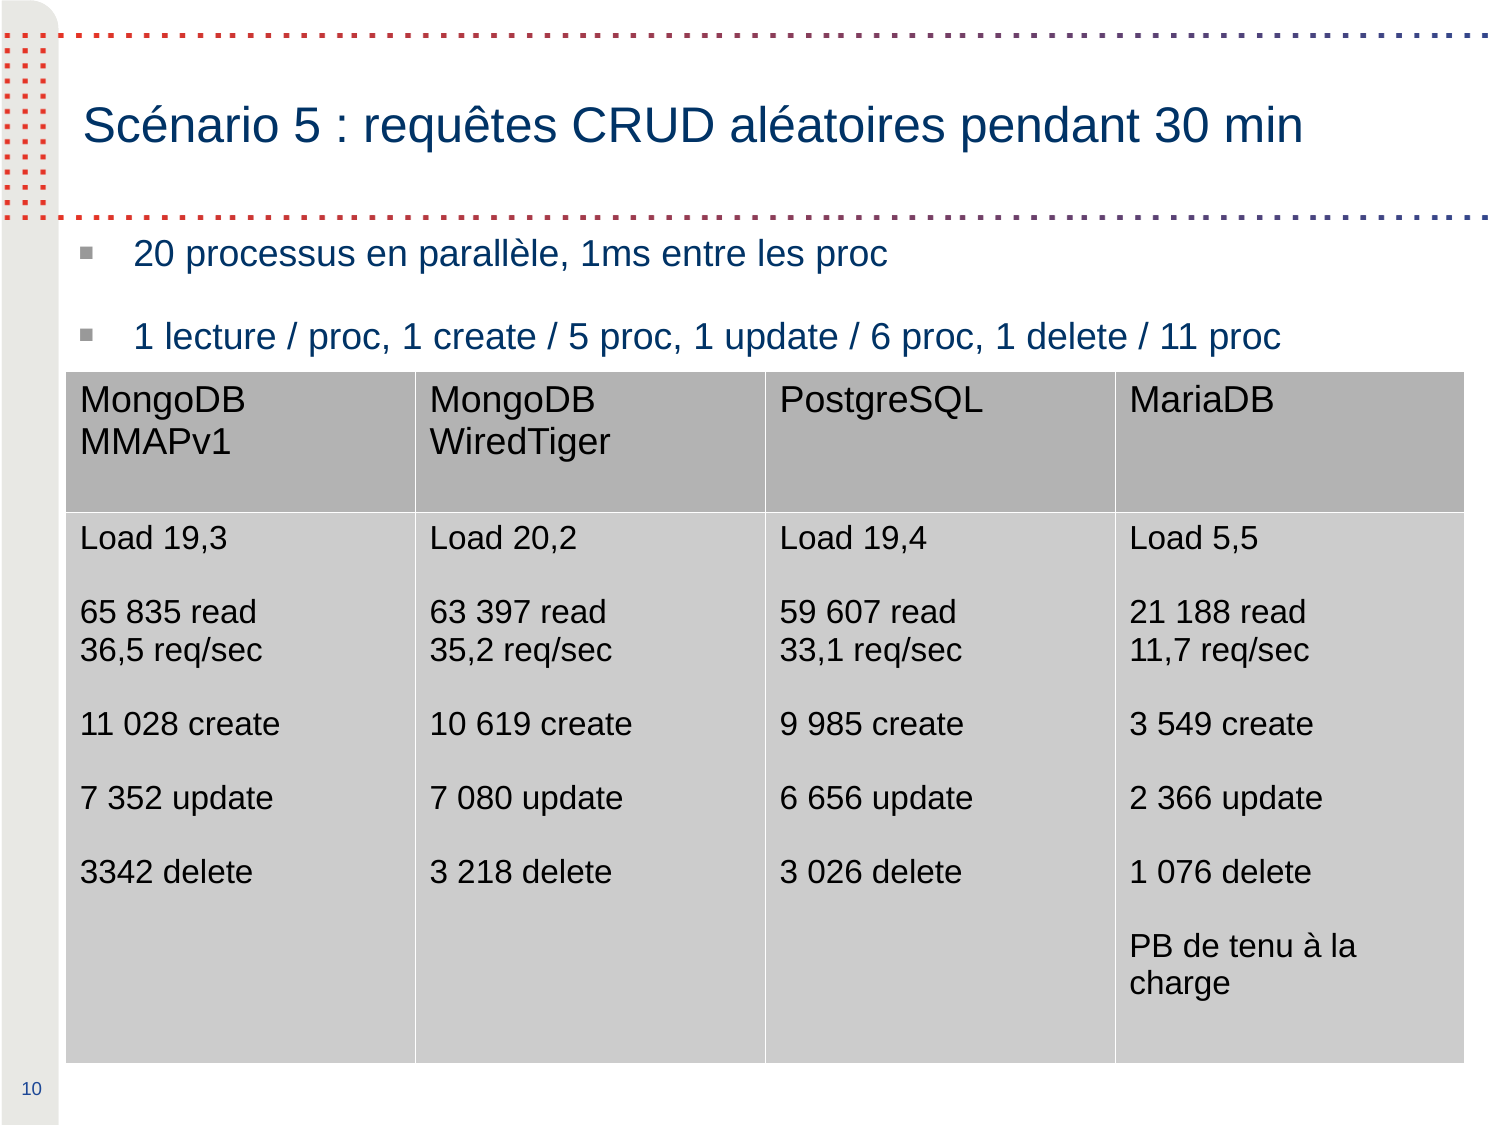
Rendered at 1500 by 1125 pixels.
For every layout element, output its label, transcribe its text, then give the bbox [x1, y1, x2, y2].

table_header MariaDB [1116, 372, 1464, 512]
table_cell Load 20,2 63 397 read 35,2 req/sec 10 619 create 7 080 update 3 218 delete [416, 513, 765, 1063]
table_header PostgreSQL [766, 372, 1115, 512]
title Scénario 5 : requêtes CRUD aléatoires pendant 30 min [82, 50, 1465, 200]
table_header MongoDB WiredTiger [416, 372, 765, 512]
table_cell Load 5,5 21 188 read 11,7 req/sec 3 549 create 2 366 update 1 076 delete PB de tenu à la charge [1116, 513, 1464, 1063]
table_cell Load 19,4 59 607 read 33,1 req/sec 9 985 create 6 656 update 3 026 delete [766, 513, 1115, 1063]
picture [0, 33, 1500, 220]
table_header MongoDB MMAPv1 [66, 372, 415, 512]
table_cell Load 19,3 65 835 read 36,5 req/sec 11 028 create 7 352 update 3342 delete [66, 513, 415, 1063]
list 20 processus en parallèle, 1ms entre les proc 1 lecture / proc, 1 create / 5 proc, 1 update / 6 proc, 1 delete / 11 proc [62, 232, 1438, 1071]
